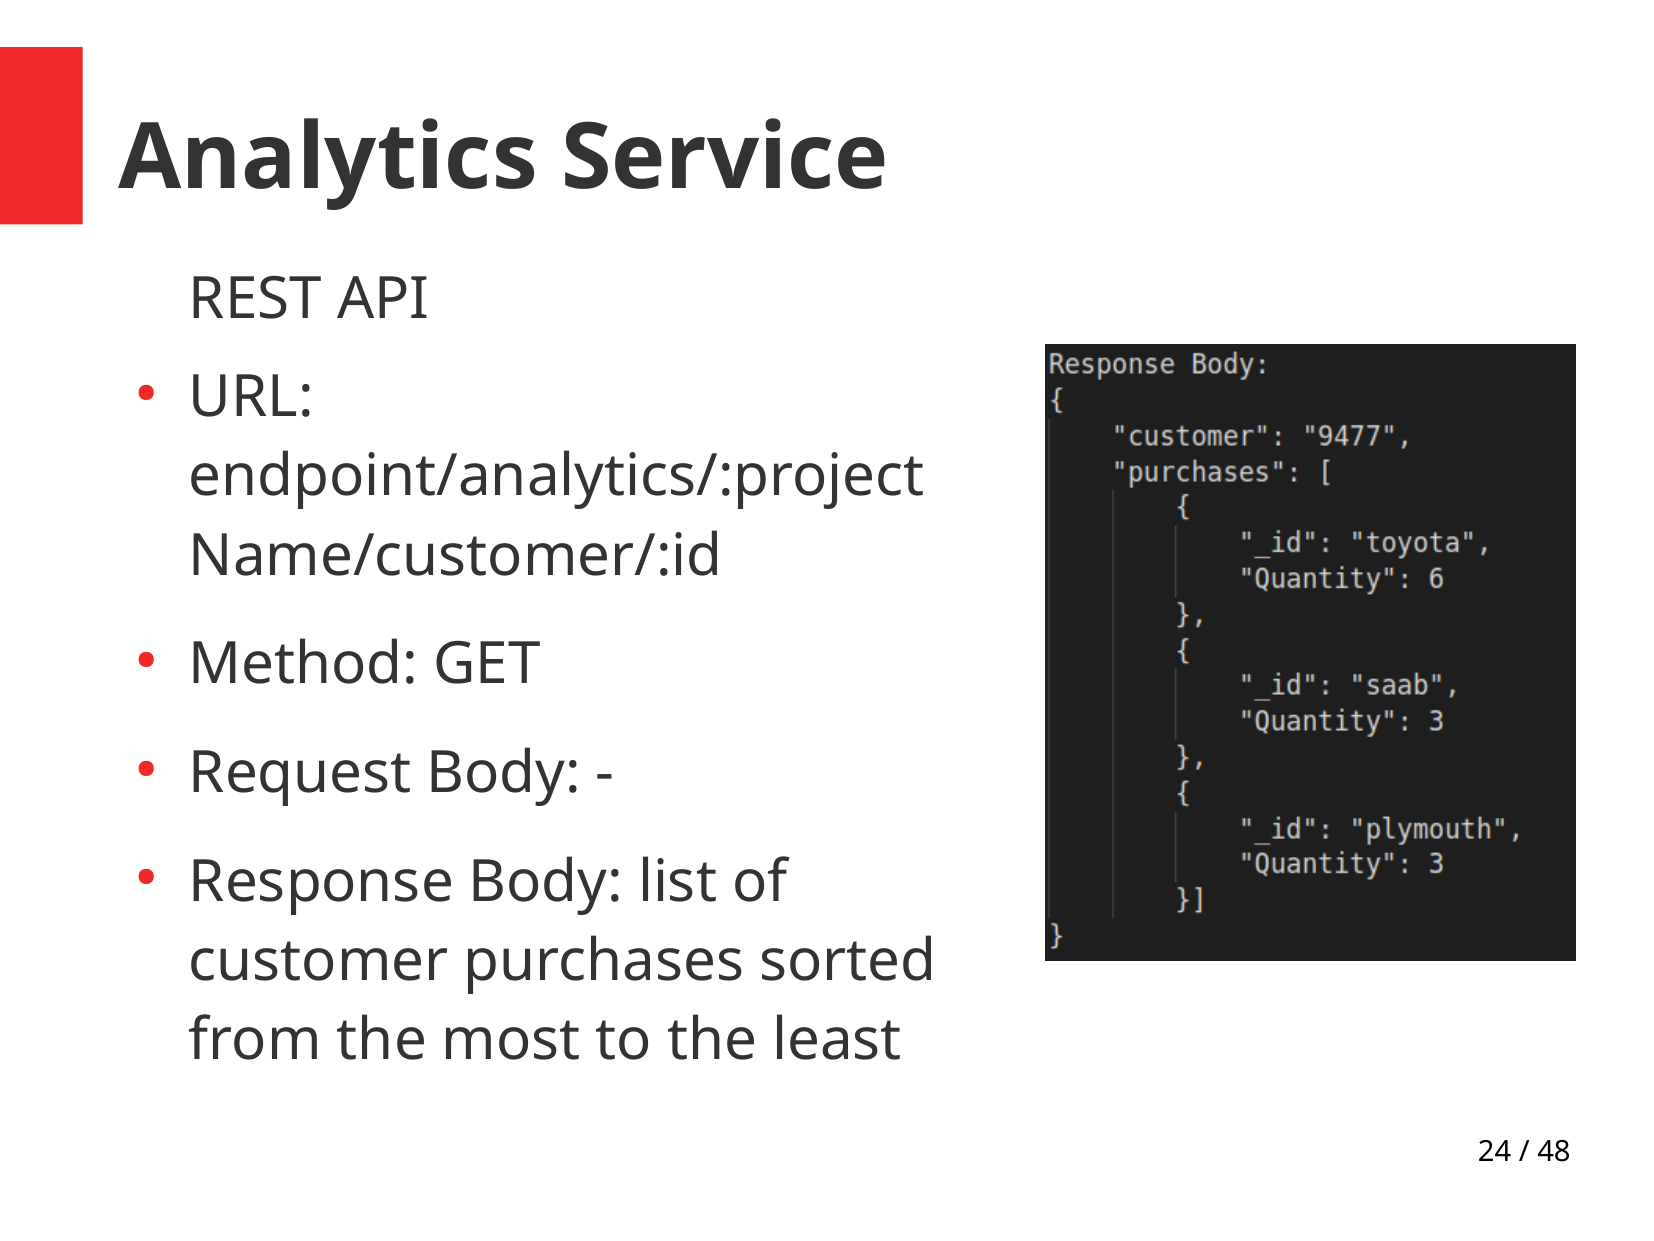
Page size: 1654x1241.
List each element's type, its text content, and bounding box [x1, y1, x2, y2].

list REST API [118, 256, 721, 353]
title Analytics Service [118, 49, 1571, 257]
list URL: endpoint/analytics/:projectName/customer/:id Method: GET Request Body: - Response Body: list of customer purchases sorted from the most to the least [118, 354, 946, 1216]
picture [1045, 344, 1576, 961]
